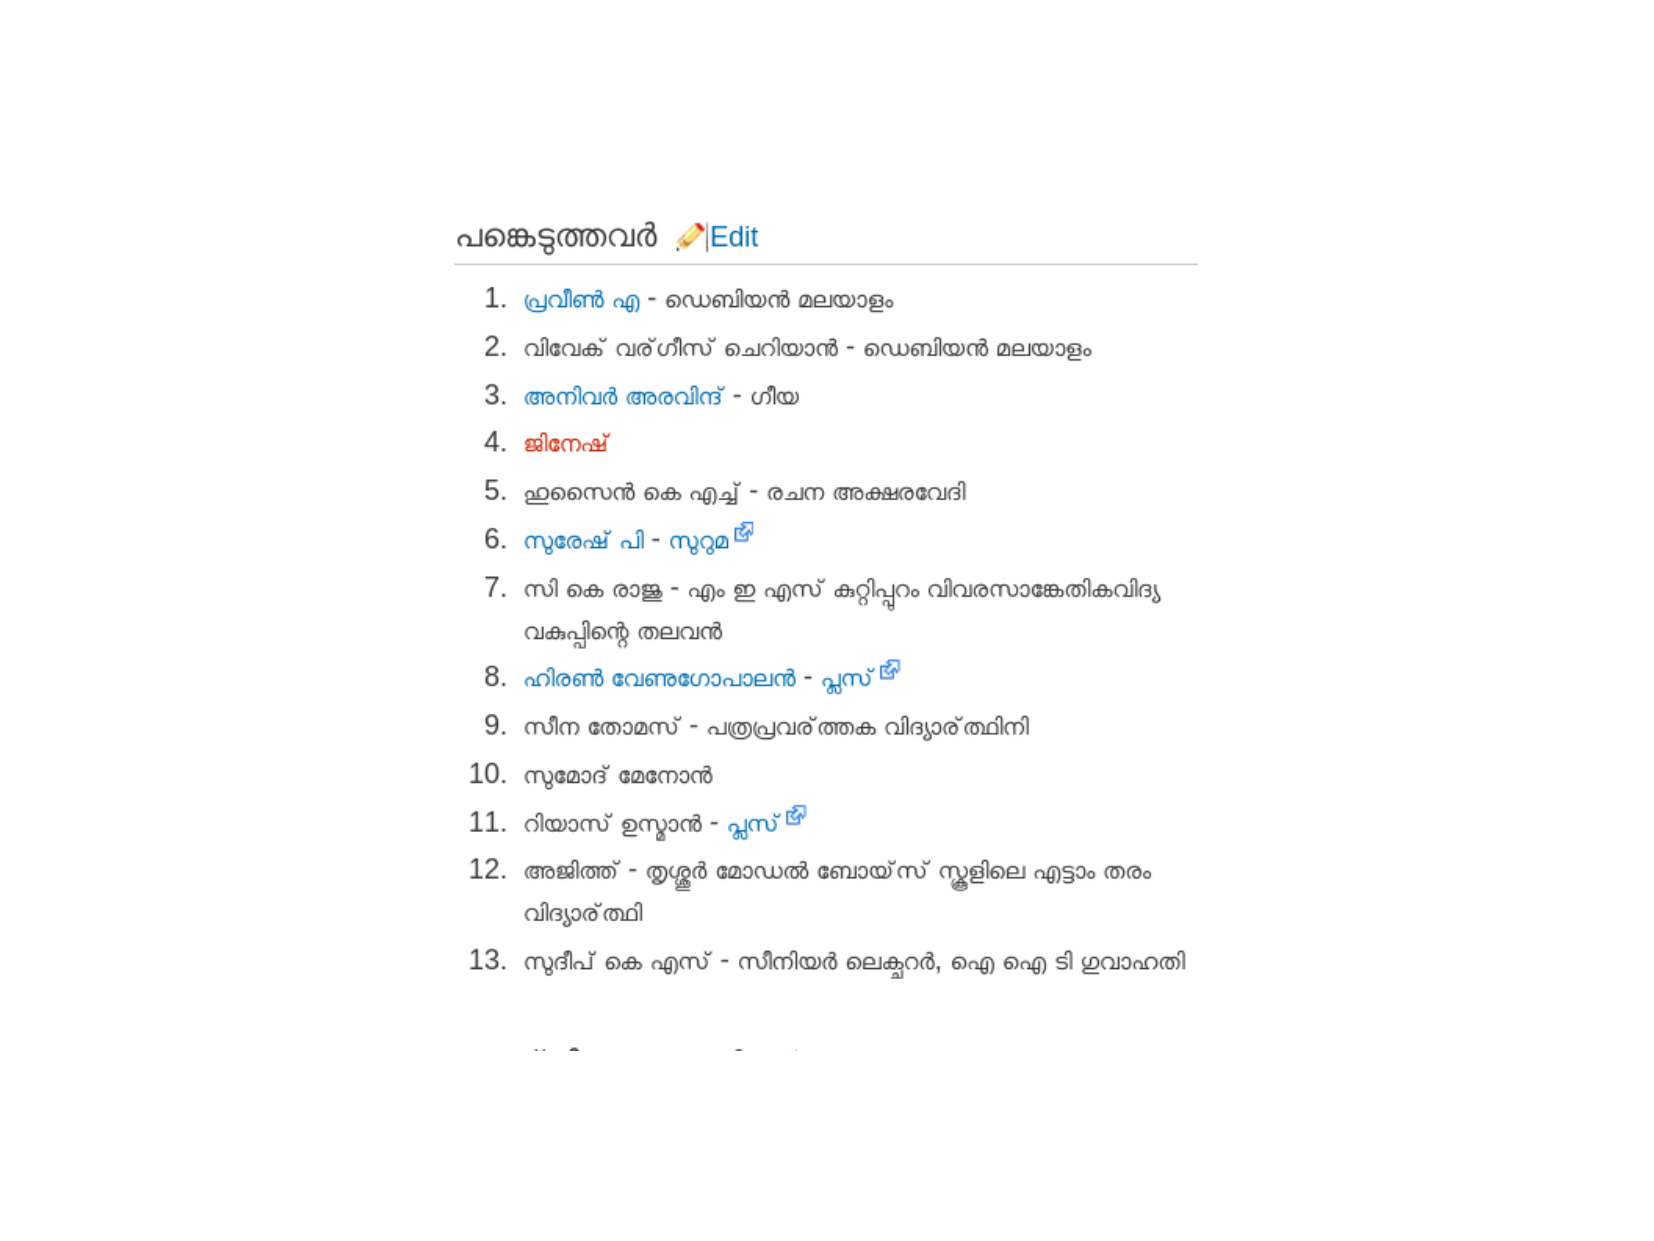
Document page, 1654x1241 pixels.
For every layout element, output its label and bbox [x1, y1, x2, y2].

picture [439, 195, 1220, 1051]
